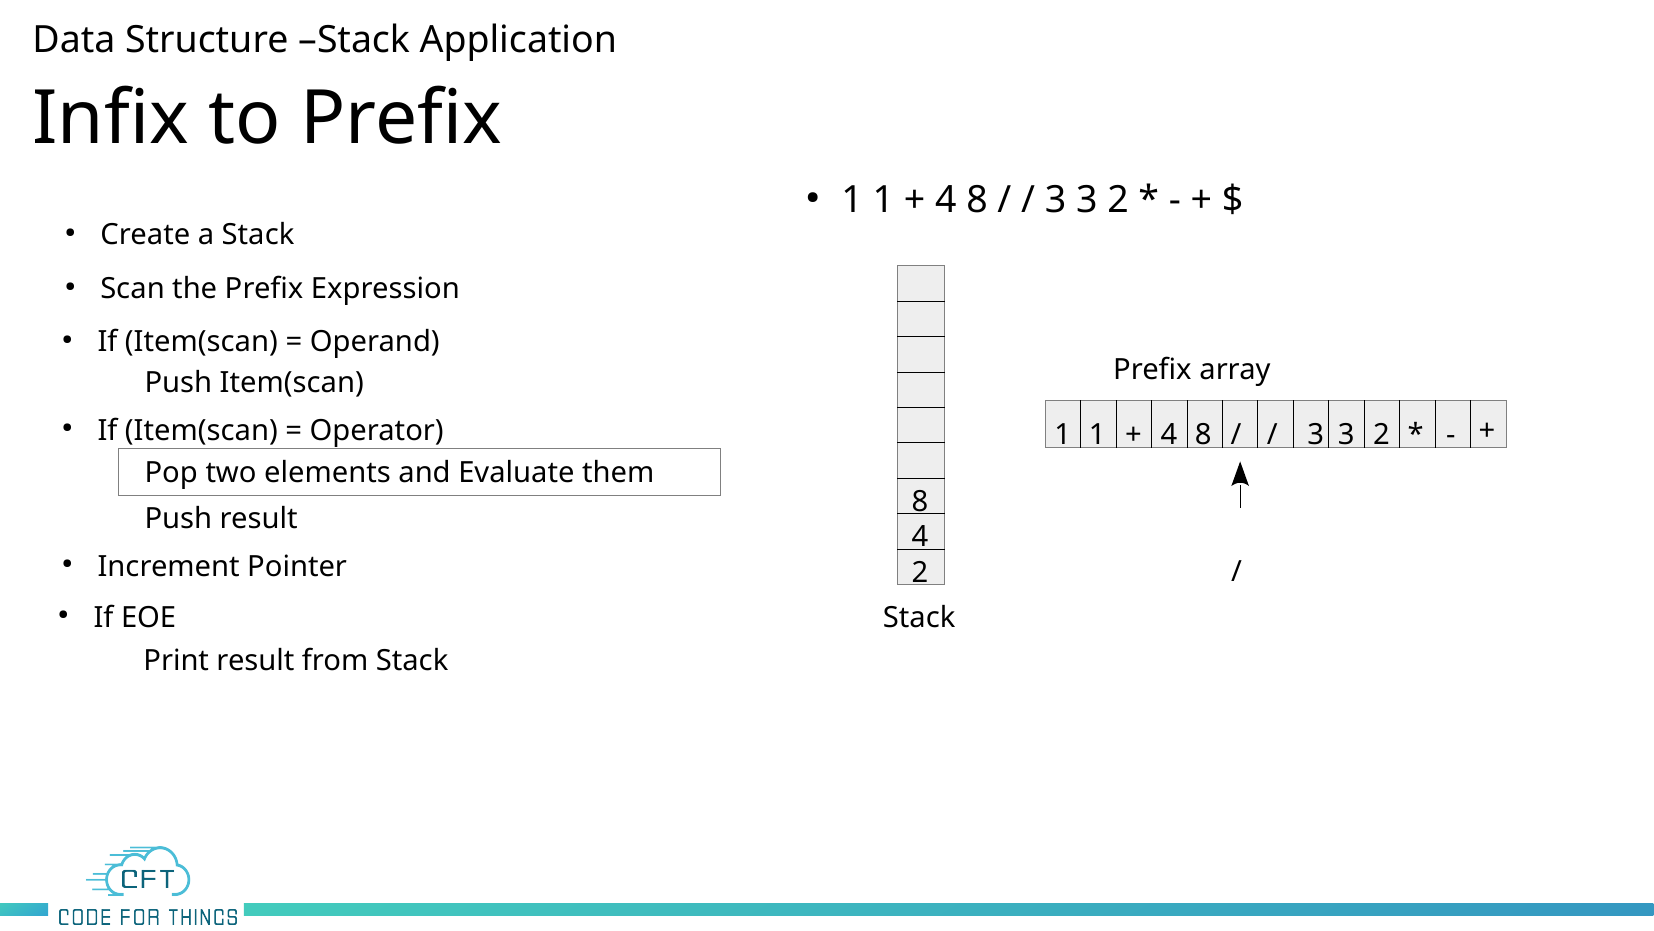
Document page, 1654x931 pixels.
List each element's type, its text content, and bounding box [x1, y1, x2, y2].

text_box [709, 448, 721, 496]
text_box * [1392, 405, 1431, 456]
text_box [897, 373, 945, 407]
text_box / [1252, 406, 1292, 456]
text_box - [1431, 405, 1472, 456]
text_box 3 [1341, 406, 1372, 456]
text_box Push Item(scan) [94, 373, 426, 401]
text_box 4 [1145, 406, 1180, 456]
text_box 1 [1039, 406, 1074, 456]
text_box + [1463, 401, 1518, 451]
text_box Pop two elements and Evaluate them [94, 443, 709, 502]
text_box 3 [1292, 406, 1341, 456]
text_box 2 [1372, 406, 1407, 456]
text_box If (Item(scan) = Operator) [47, 401, 496, 461]
text_box [897, 302, 945, 336]
picture [59, 846, 237, 925]
text_box Prefix array [1098, 340, 1312, 391]
text_box [1400, 400, 1435, 405]
text_box Increment Pointer [47, 537, 621, 597]
text_box [1081, 400, 1116, 406]
text_box Stack [868, 588, 979, 638]
text_box If (Item(scan) = Operand) [47, 312, 491, 373]
text_box 8 [1180, 406, 1229, 456]
text_box [1188, 400, 1222, 406]
text_box [1223, 400, 1257, 406]
text_box 4 [896, 507, 945, 543]
text_box 8 [896, 472, 945, 507]
text_box / [1229, 406, 1252, 456]
text_box [897, 408, 945, 442]
text_box [1117, 400, 1151, 406]
title Data Structure –Stack Application Infix to Prefix [32, 12, 1536, 166]
text_box [1045, 400, 1080, 406]
text_box [1294, 400, 1328, 406]
text_box [1436, 400, 1470, 405]
text_box If EOE [43, 588, 375, 638]
text_box / [1216, 543, 1257, 593]
text_box [1152, 400, 1187, 406]
text_box [1365, 400, 1399, 406]
text_box Create a Stack [50, 206, 355, 266]
text_box Scan the Prefix Expression [50, 259, 537, 319]
text_box 1 [1074, 406, 1123, 456]
text_box Print result from Stack [93, 631, 615, 691]
text_box + [1123, 406, 1145, 456]
text_box [897, 265, 945, 301]
text_box 1 1 + 4 8 / / 3 3 2 * - + $ [791, 165, 1377, 225]
text_box [897, 337, 945, 372]
text_box [897, 443, 945, 472]
text_box Push result [94, 490, 426, 550]
text_box [1329, 400, 1364, 406]
text_box 2 [896, 543, 946, 593]
text_box [1258, 400, 1293, 406]
